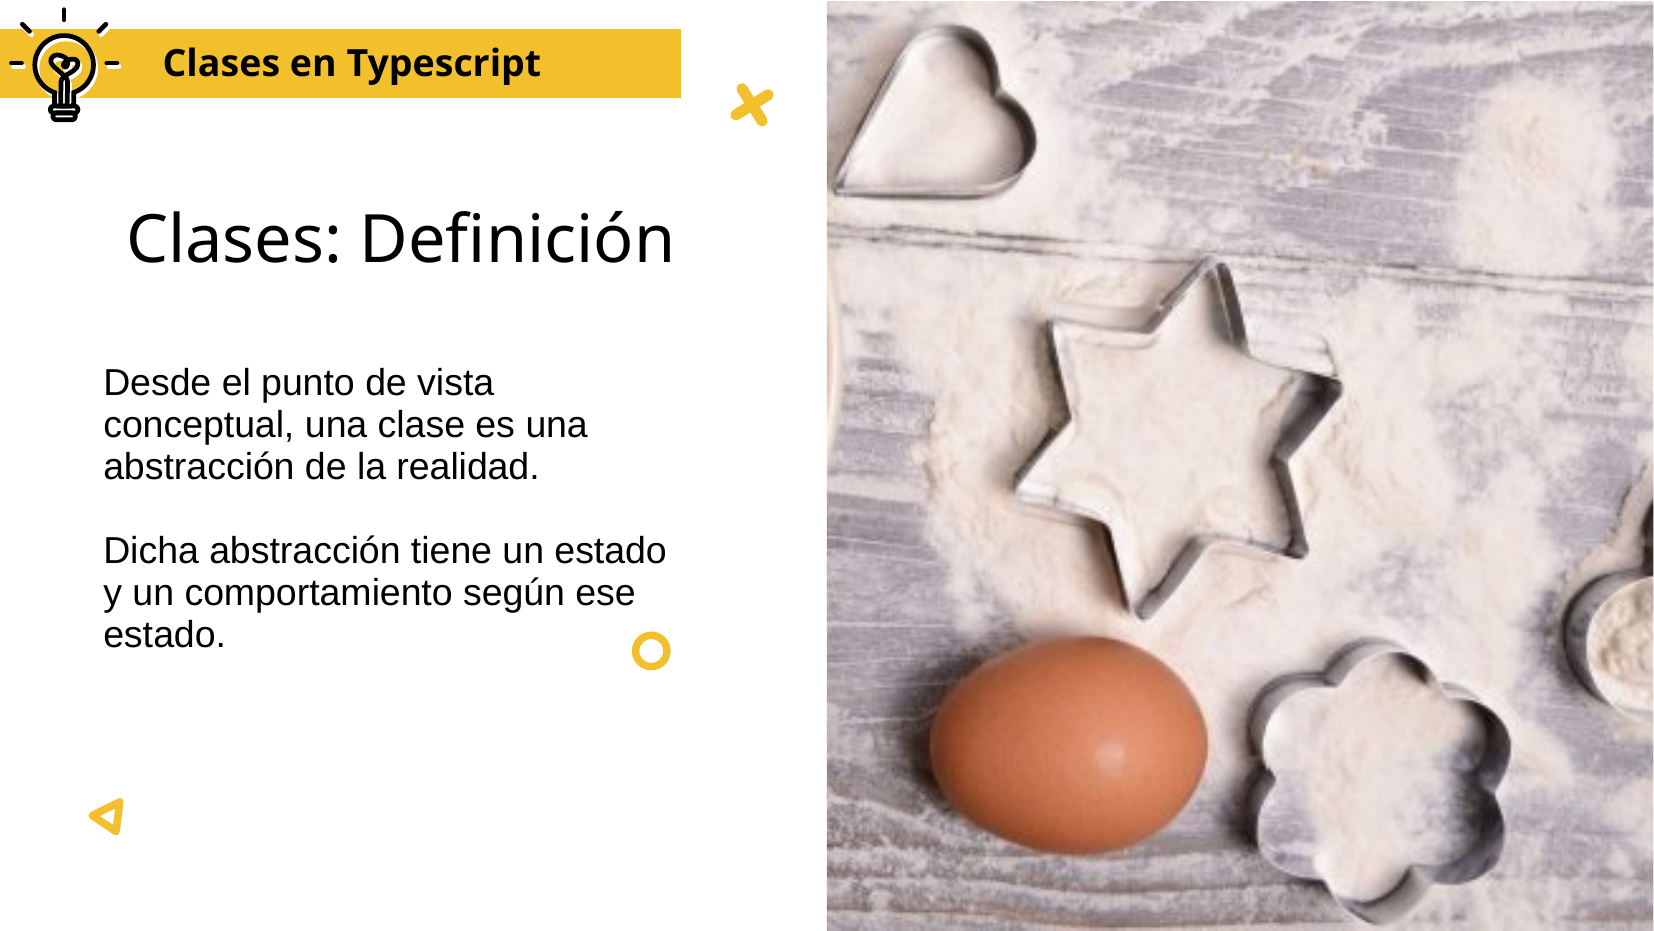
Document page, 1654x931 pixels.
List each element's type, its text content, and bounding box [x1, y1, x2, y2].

text_box Desde el punto de vista conceptual, una clase es una abstracción de la realidad. Dicha abstracción tiene un estado y un comportamiento según ese estado. [88, 354, 709, 664]
text_box Clases: Definición [24, 147, 778, 325]
picture [826, 1, 1654, 931]
text_box Clases en Typescript [147, 29, 650, 147]
